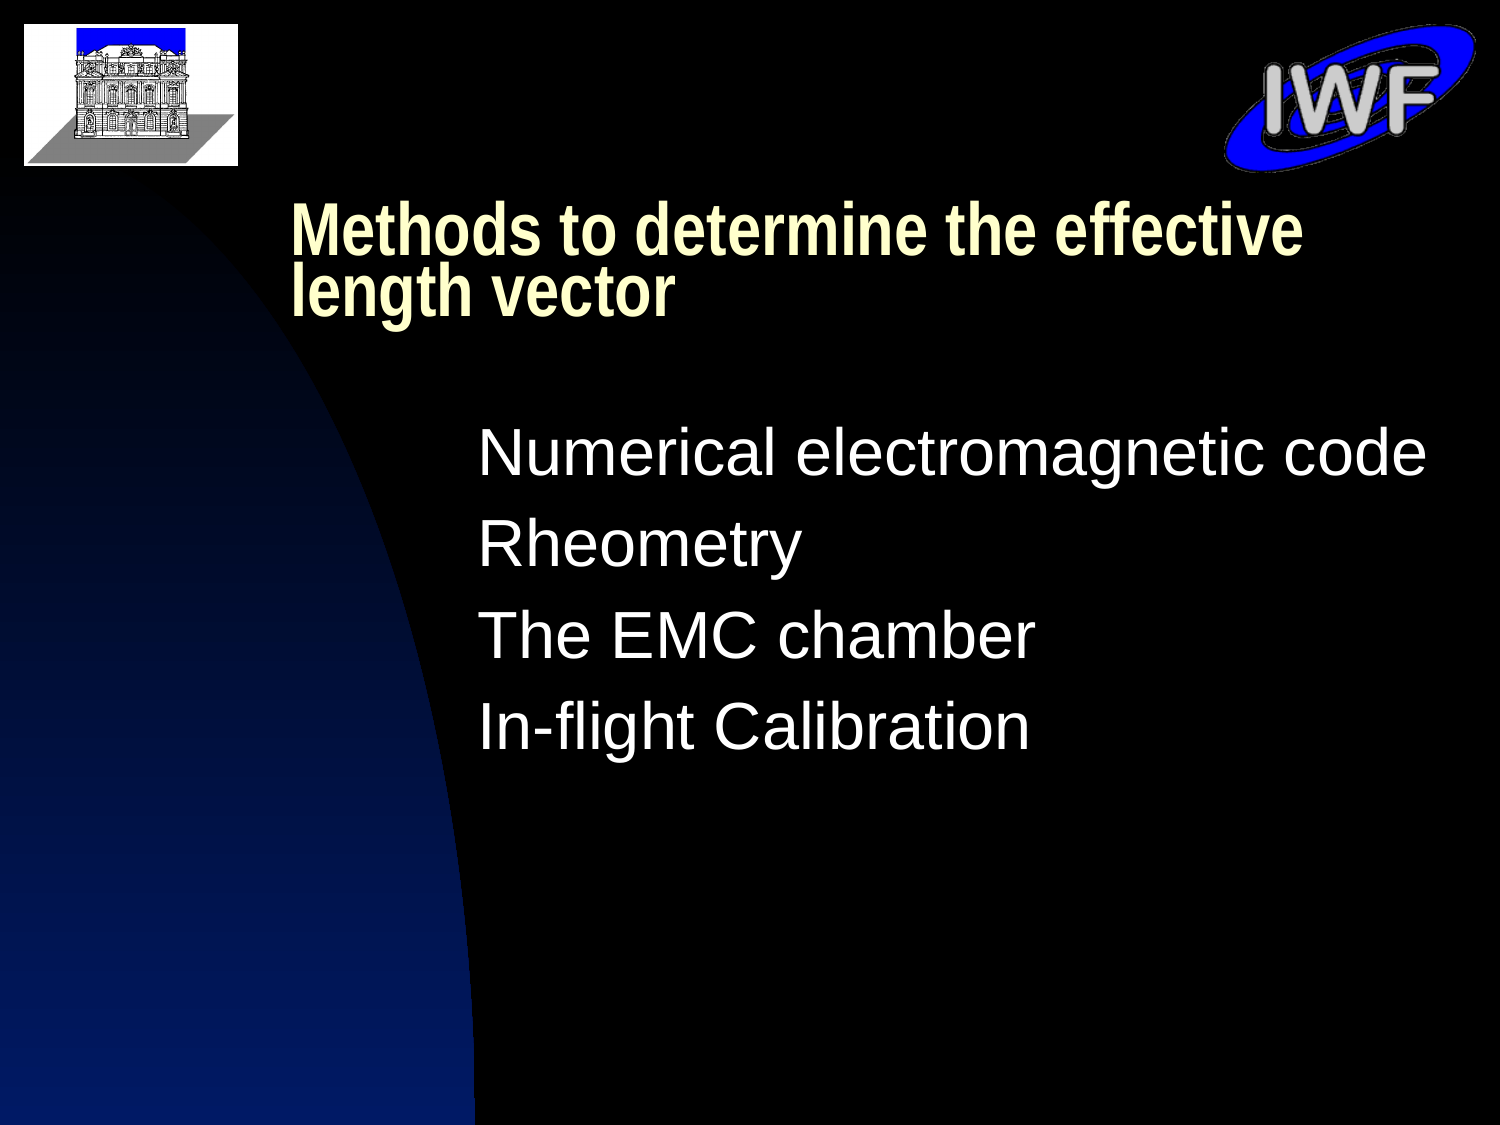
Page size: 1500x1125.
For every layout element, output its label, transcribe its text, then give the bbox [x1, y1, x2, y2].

picture [1224, 24, 1476, 173]
picture [24, 24, 238, 166]
title Methods to determine the effective length vector [275, 174, 1463, 362]
list Numerical electromagnetic code Rheometry The EMC chamber In-flight Calibration [462, 407, 1463, 1083]
